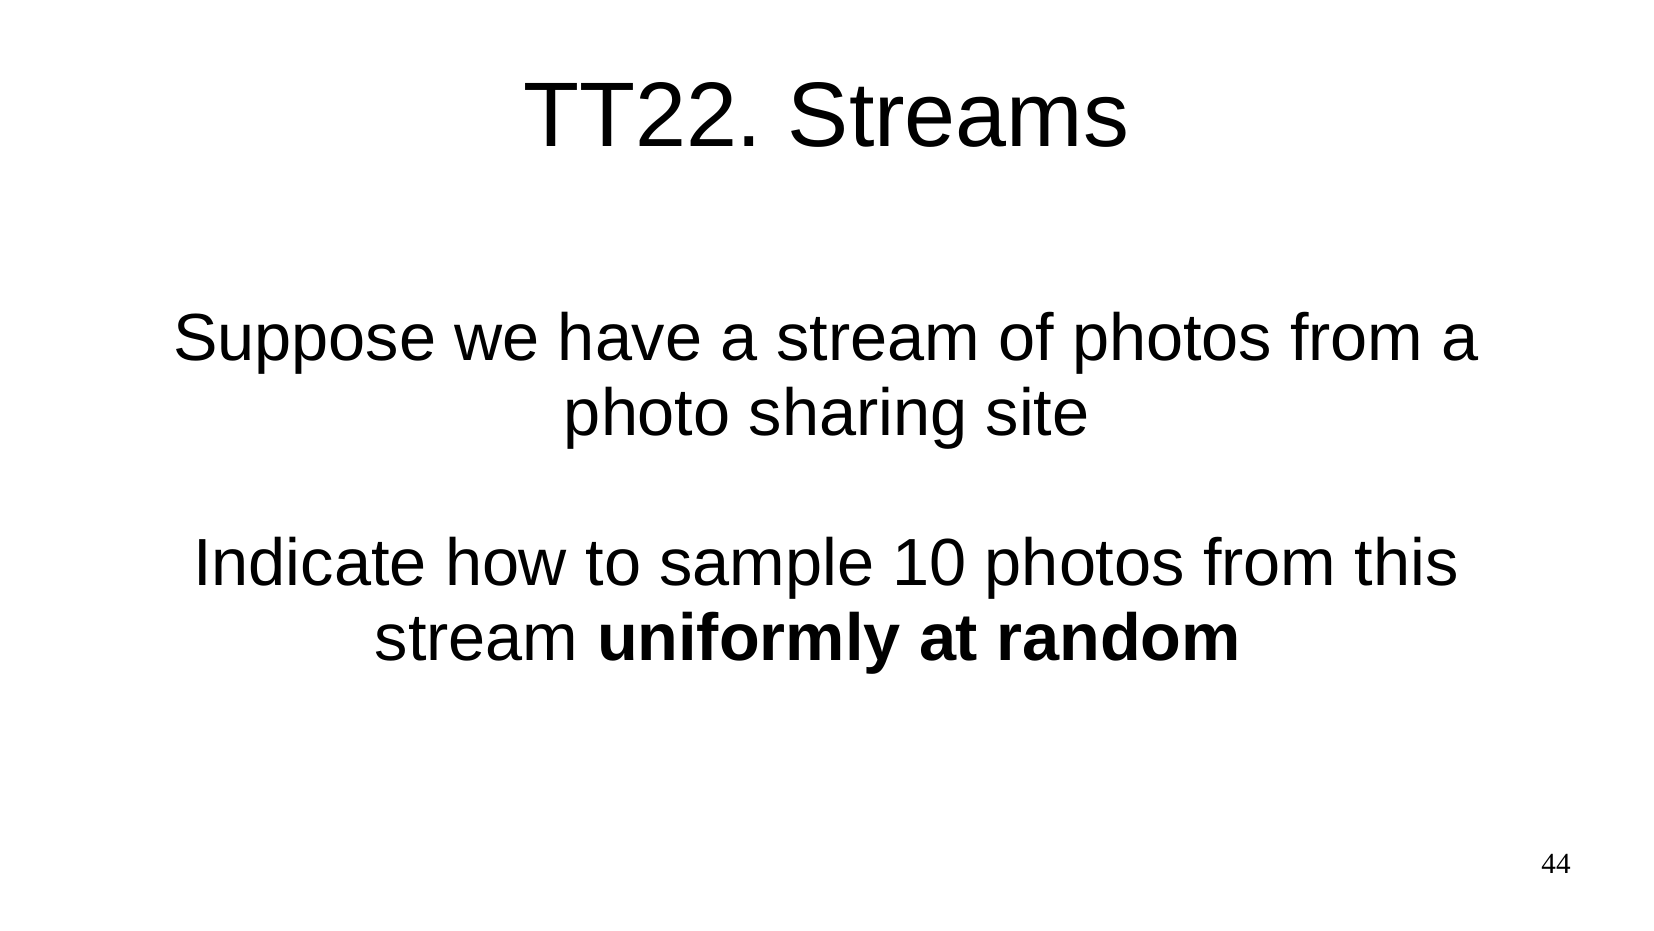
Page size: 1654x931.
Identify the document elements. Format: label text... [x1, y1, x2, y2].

subtitle Suppose we have a stream of photos from a photo sharing site Indicate how to sample 10 photos from this stream uniformly at random [82, 217, 1571, 758]
title TT22. Streams [82, 37, 1571, 193]
